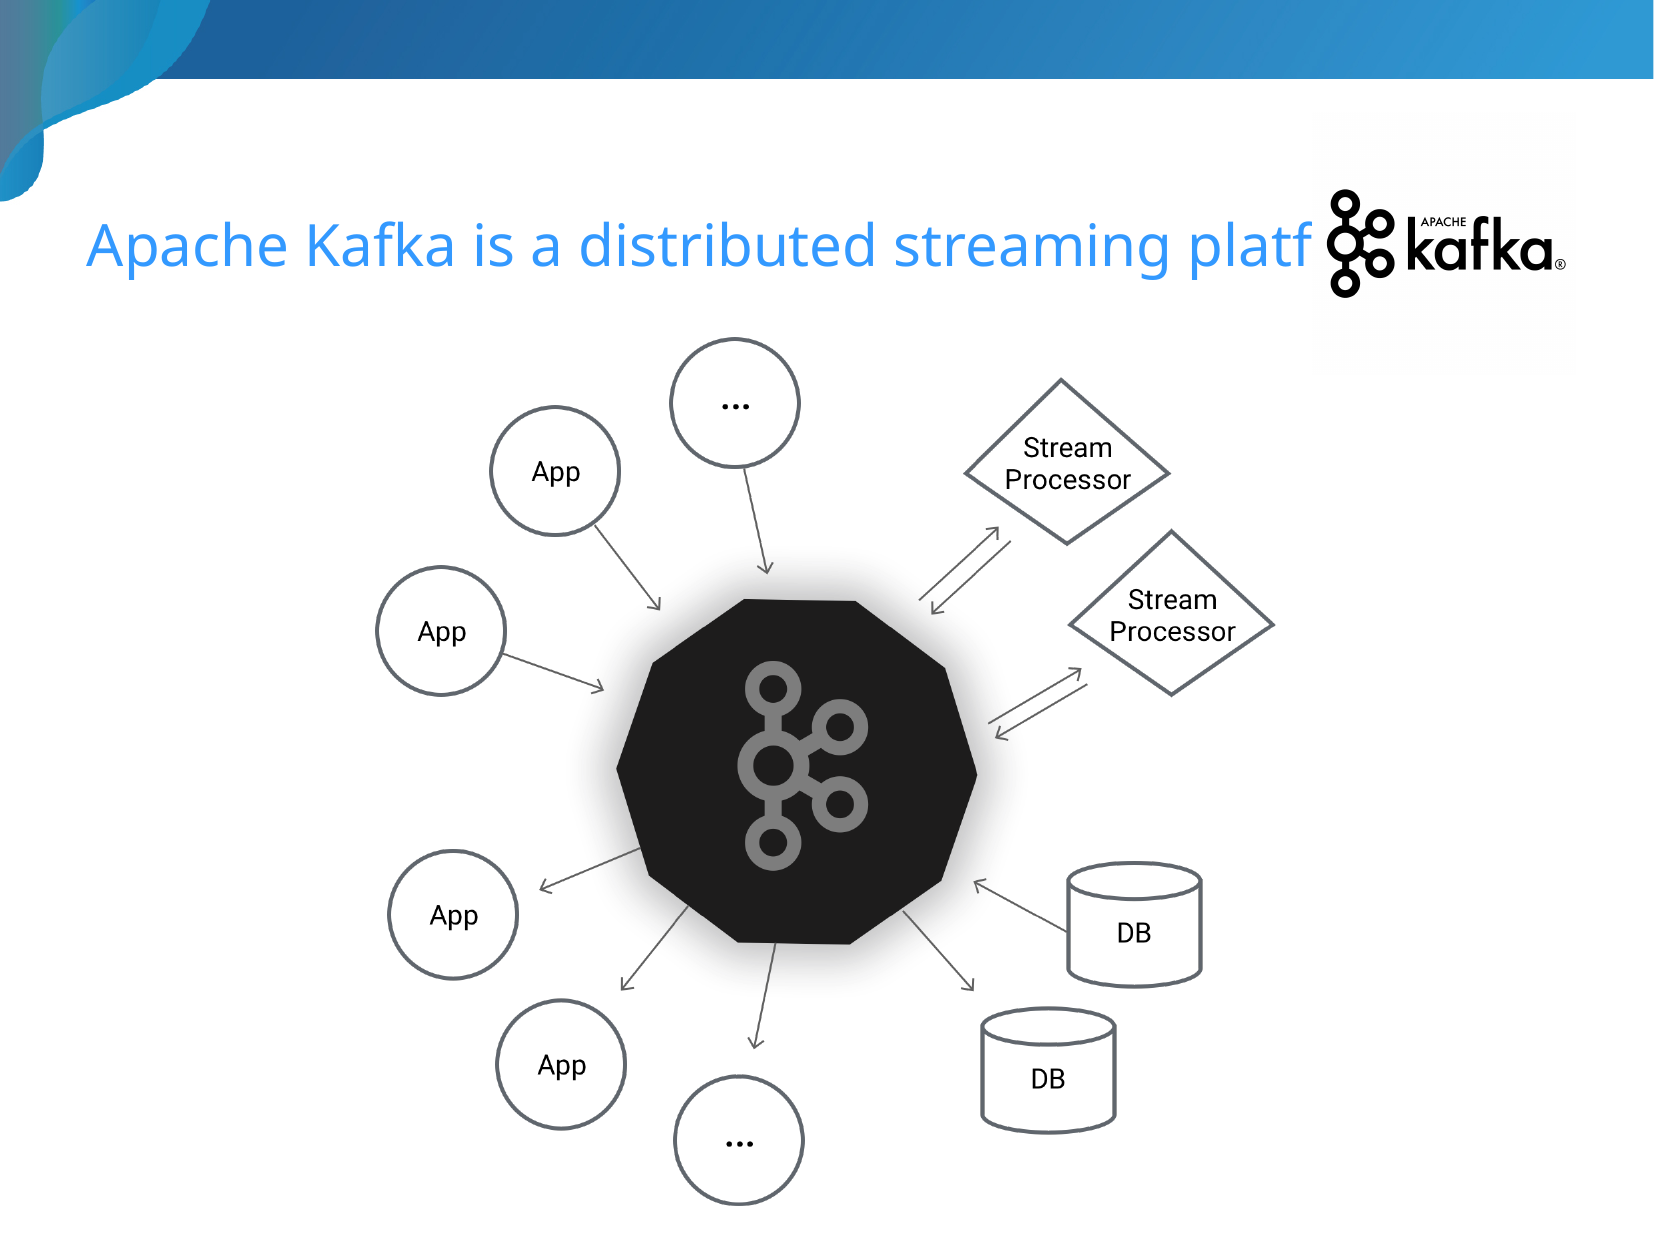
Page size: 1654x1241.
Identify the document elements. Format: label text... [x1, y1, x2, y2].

title Apache Kafka is a distributed streaming platform [86, 140, 1312, 348]
picture [0, 0, 1654, 1241]
